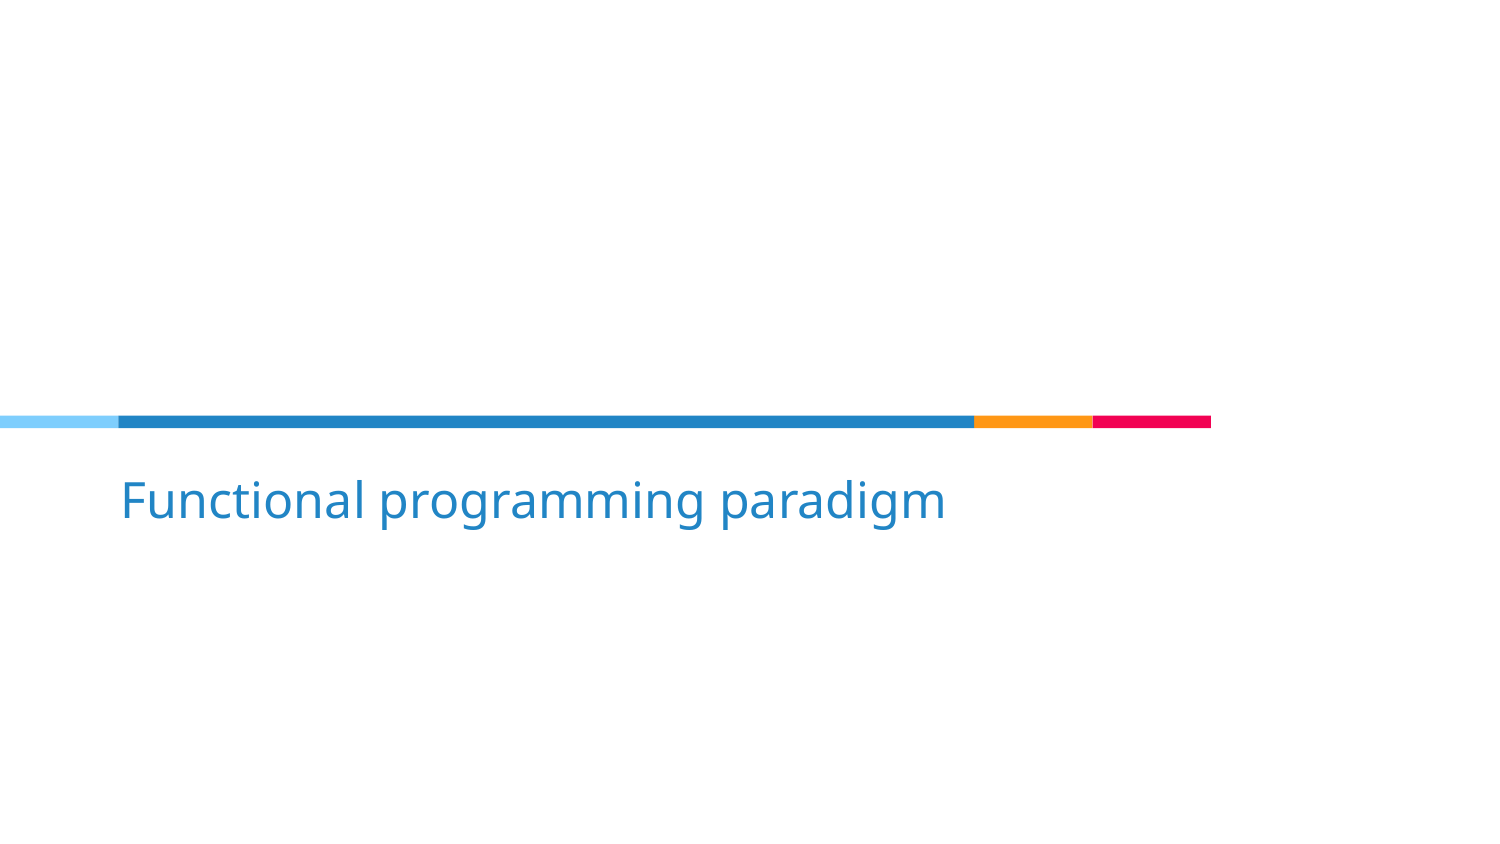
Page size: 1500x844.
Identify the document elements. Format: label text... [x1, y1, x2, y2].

title Functional programming paradigm [105, 453, 1211, 644]
